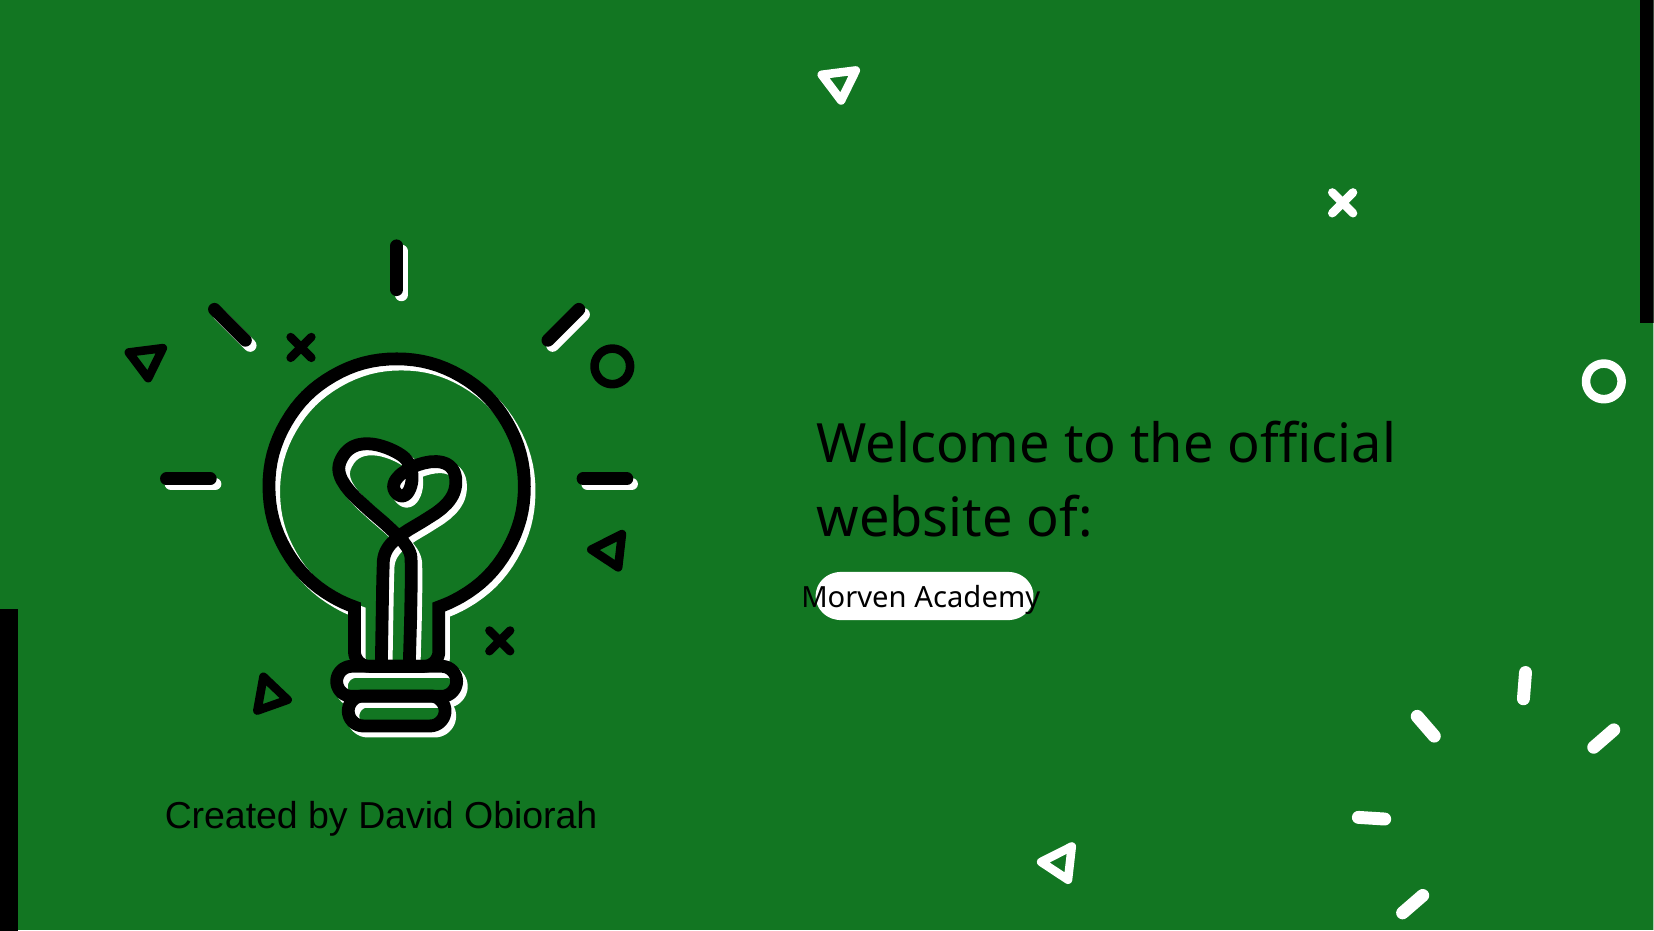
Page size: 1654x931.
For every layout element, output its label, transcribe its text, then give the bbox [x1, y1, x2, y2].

title Welcome to the official website of: [816, 404, 1454, 553]
text_box Created by David Obiorah [150, 787, 638, 845]
text_box Morven Academy [815, 571, 1034, 621]
